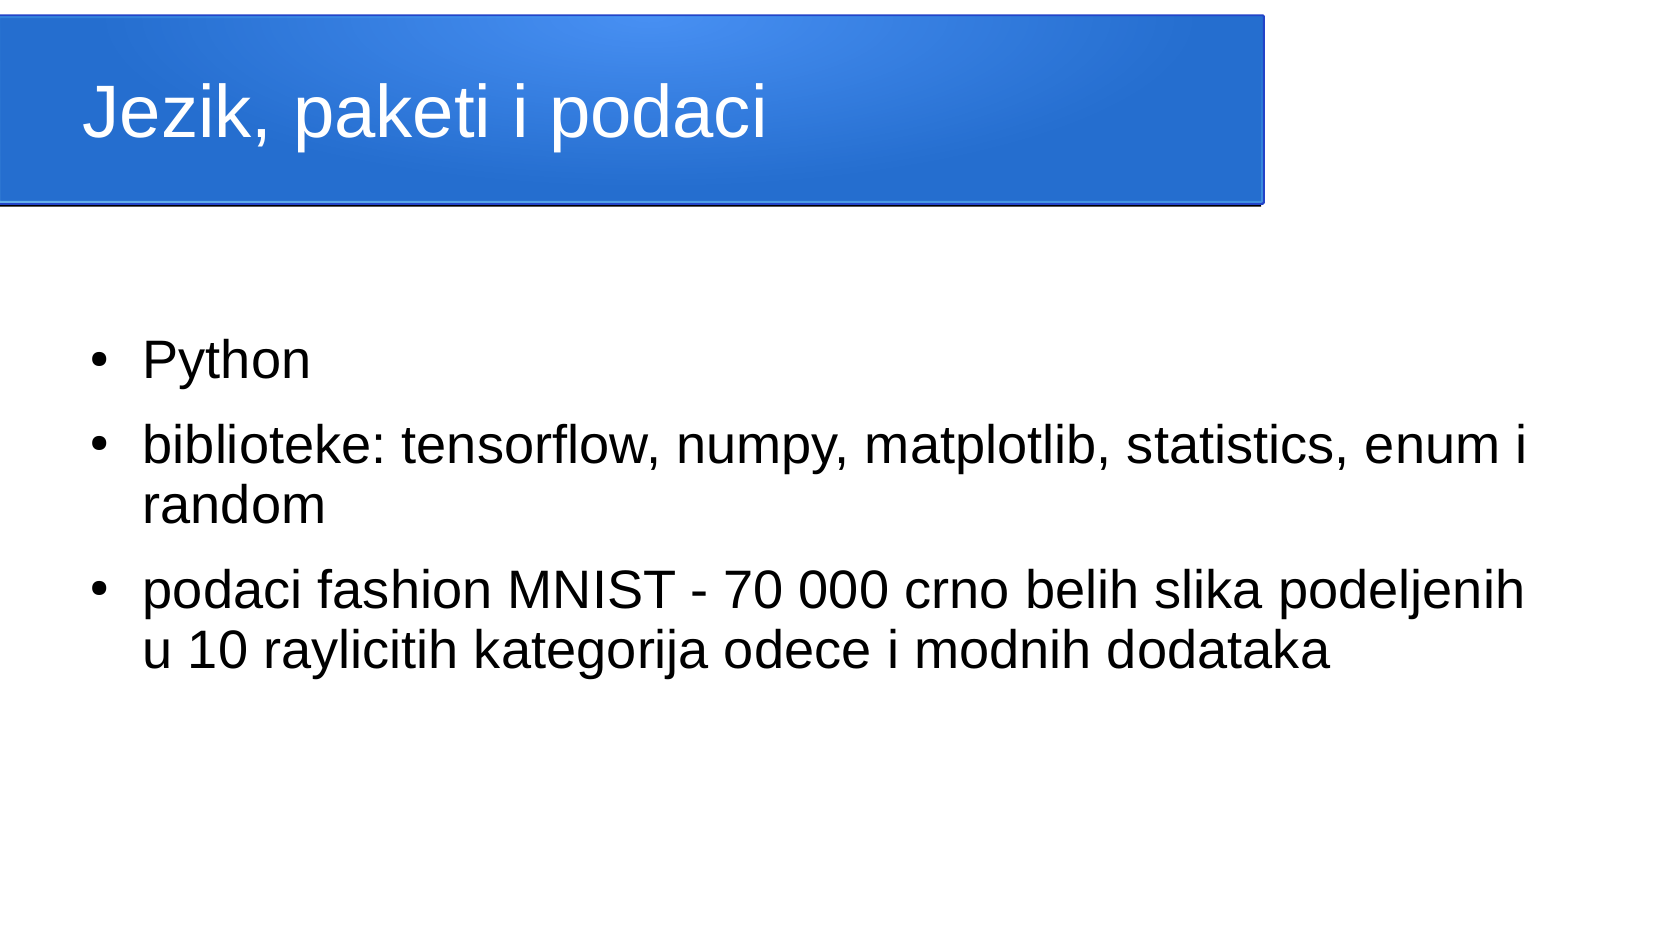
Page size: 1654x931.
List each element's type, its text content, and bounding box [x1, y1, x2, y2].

list Python biblioteke: tensorflow, numpy, matplotlib, statistics, enum i random podaci fashion MNIST - 70 000 crno belih slika podeljenih u 10 raylicitih kategorija odece i modnih dodataka [71, 330, 1561, 870]
title Jezik, paketi i podaci [82, 35, 1235, 189]
